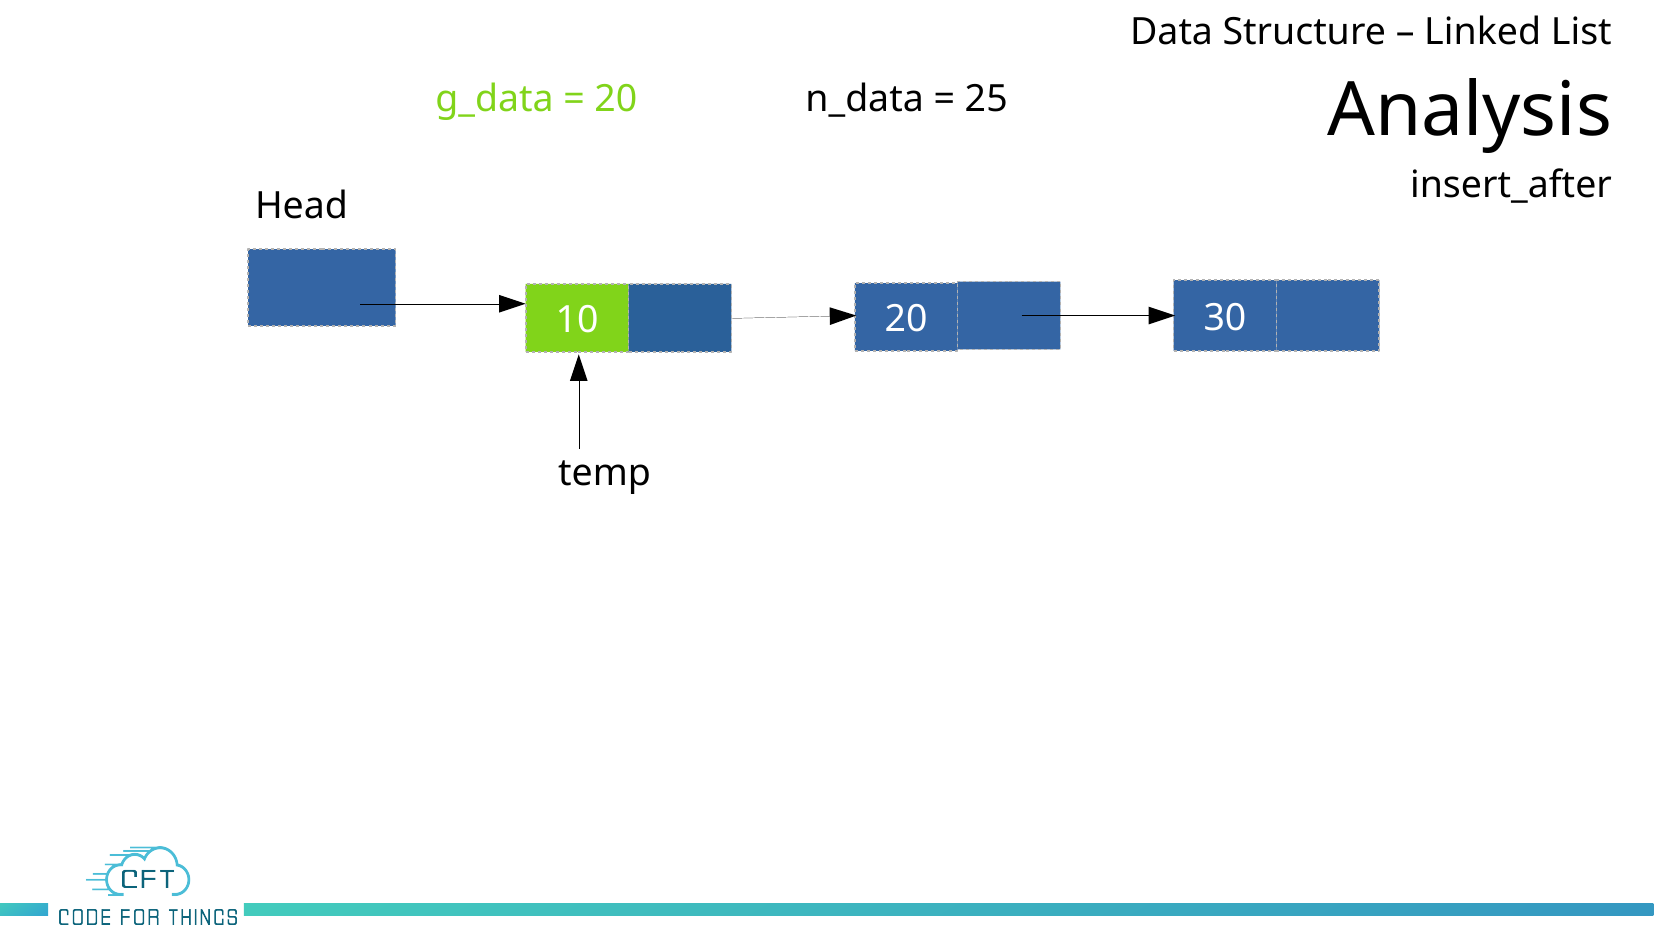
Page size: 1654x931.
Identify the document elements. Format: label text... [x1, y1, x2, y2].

text_box Head [240, 171, 407, 251]
text_box [957, 281, 1061, 350]
title Data Structure – Linked List Analysis insert_after [1093, 0, 1613, 216]
text_box g_data = 20 [420, 64, 709, 135]
text_box n_data = 25 [790, 64, 1075, 135]
text_box [1277, 280, 1380, 351]
picture [59, 846, 237, 925]
text_box 20 [854, 283, 958, 351]
text_box [628, 283, 732, 352]
text_box temp [543, 437, 674, 508]
text_box 10 [525, 283, 628, 352]
text_box [248, 251, 396, 326]
text_box 30 [1173, 280, 1277, 351]
